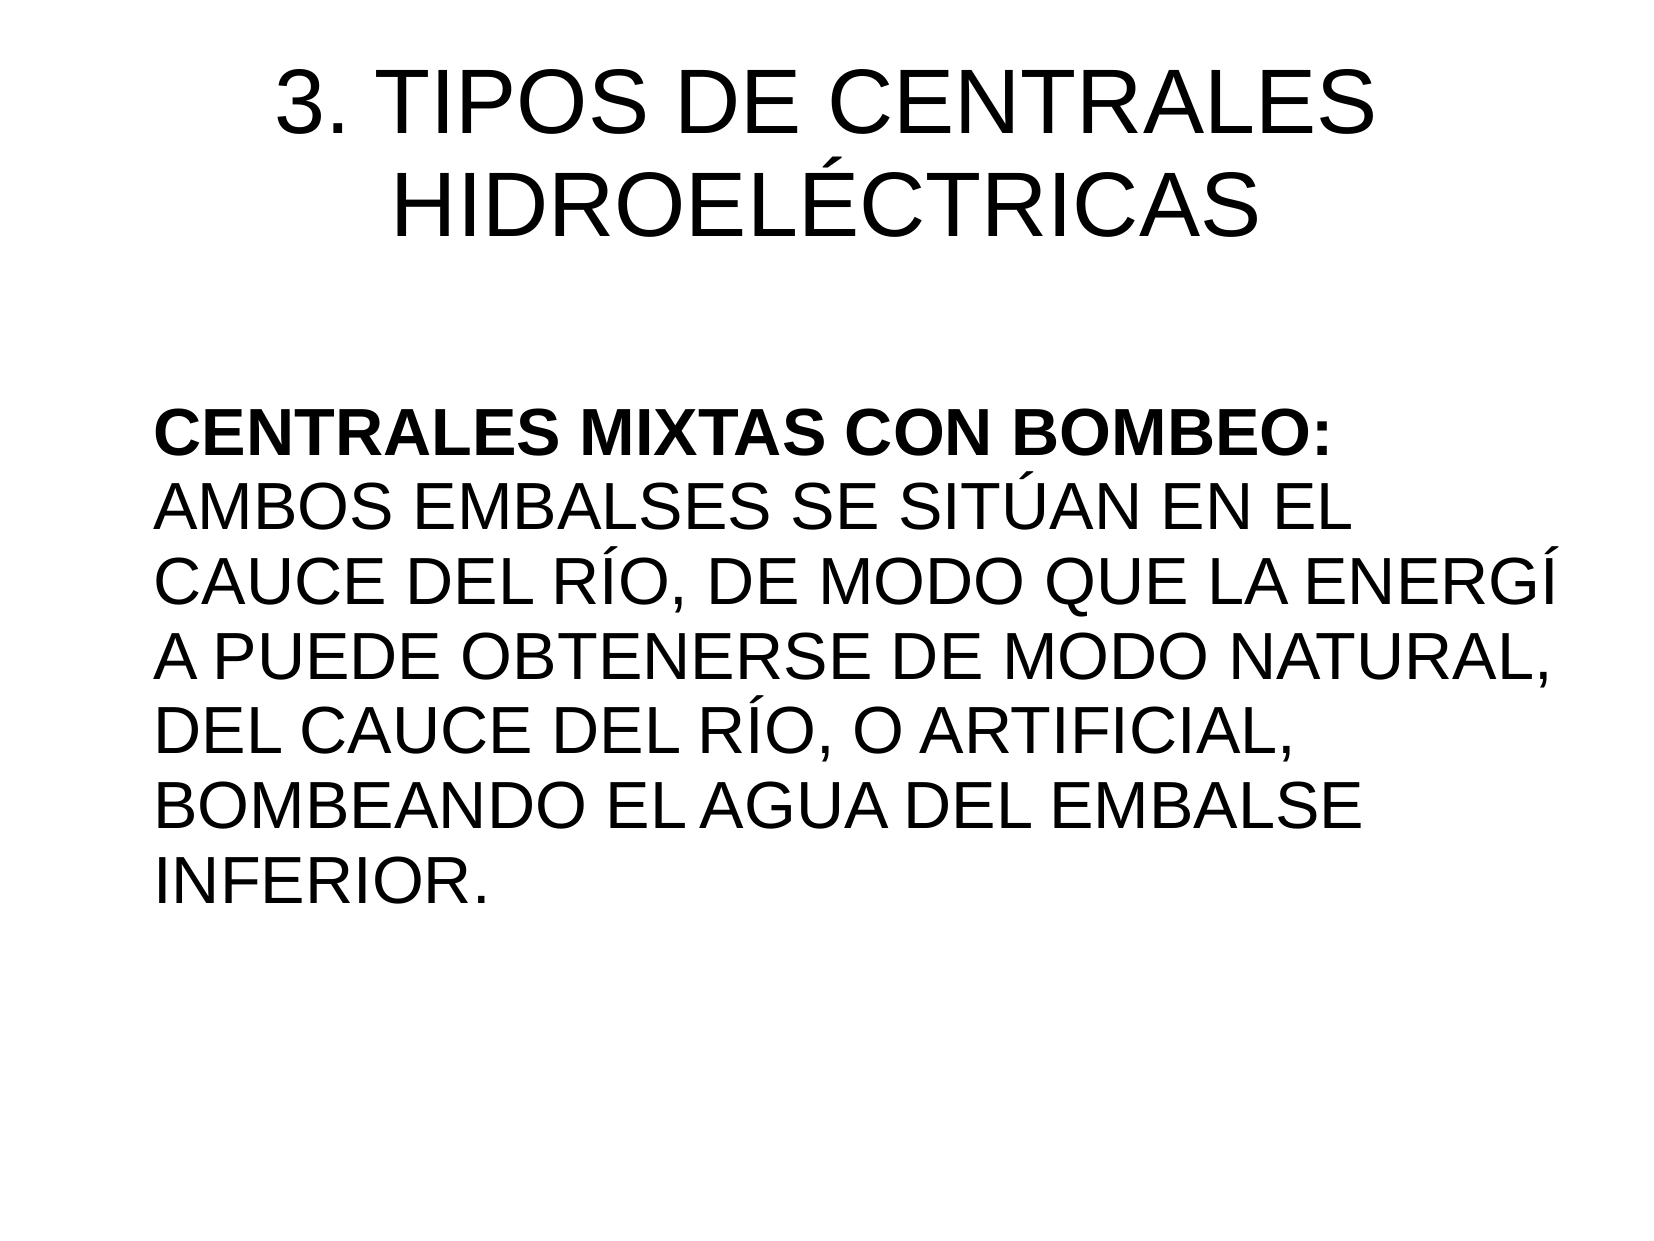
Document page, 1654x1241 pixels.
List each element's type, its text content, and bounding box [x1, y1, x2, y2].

title 3. TIPOS DE CENTRALES HIDROELÉCTRICAS [82, 50, 1571, 256]
list CENTRALES MIXTAS CON BOMBEO: AMBOS EMBALSES SE SITÚAN EN EL CAUCE DEL RÍO, DE MODO QUE LA ENERGÍ A PUEDE OBTENERSE DE MODO NATURAL, DEL CAUCE DEL RÍO, O ARTIFICIAL, BOMBEANDO EL AGUA DEL EMBALSE INFERIOR. [82, 290, 1571, 1109]
